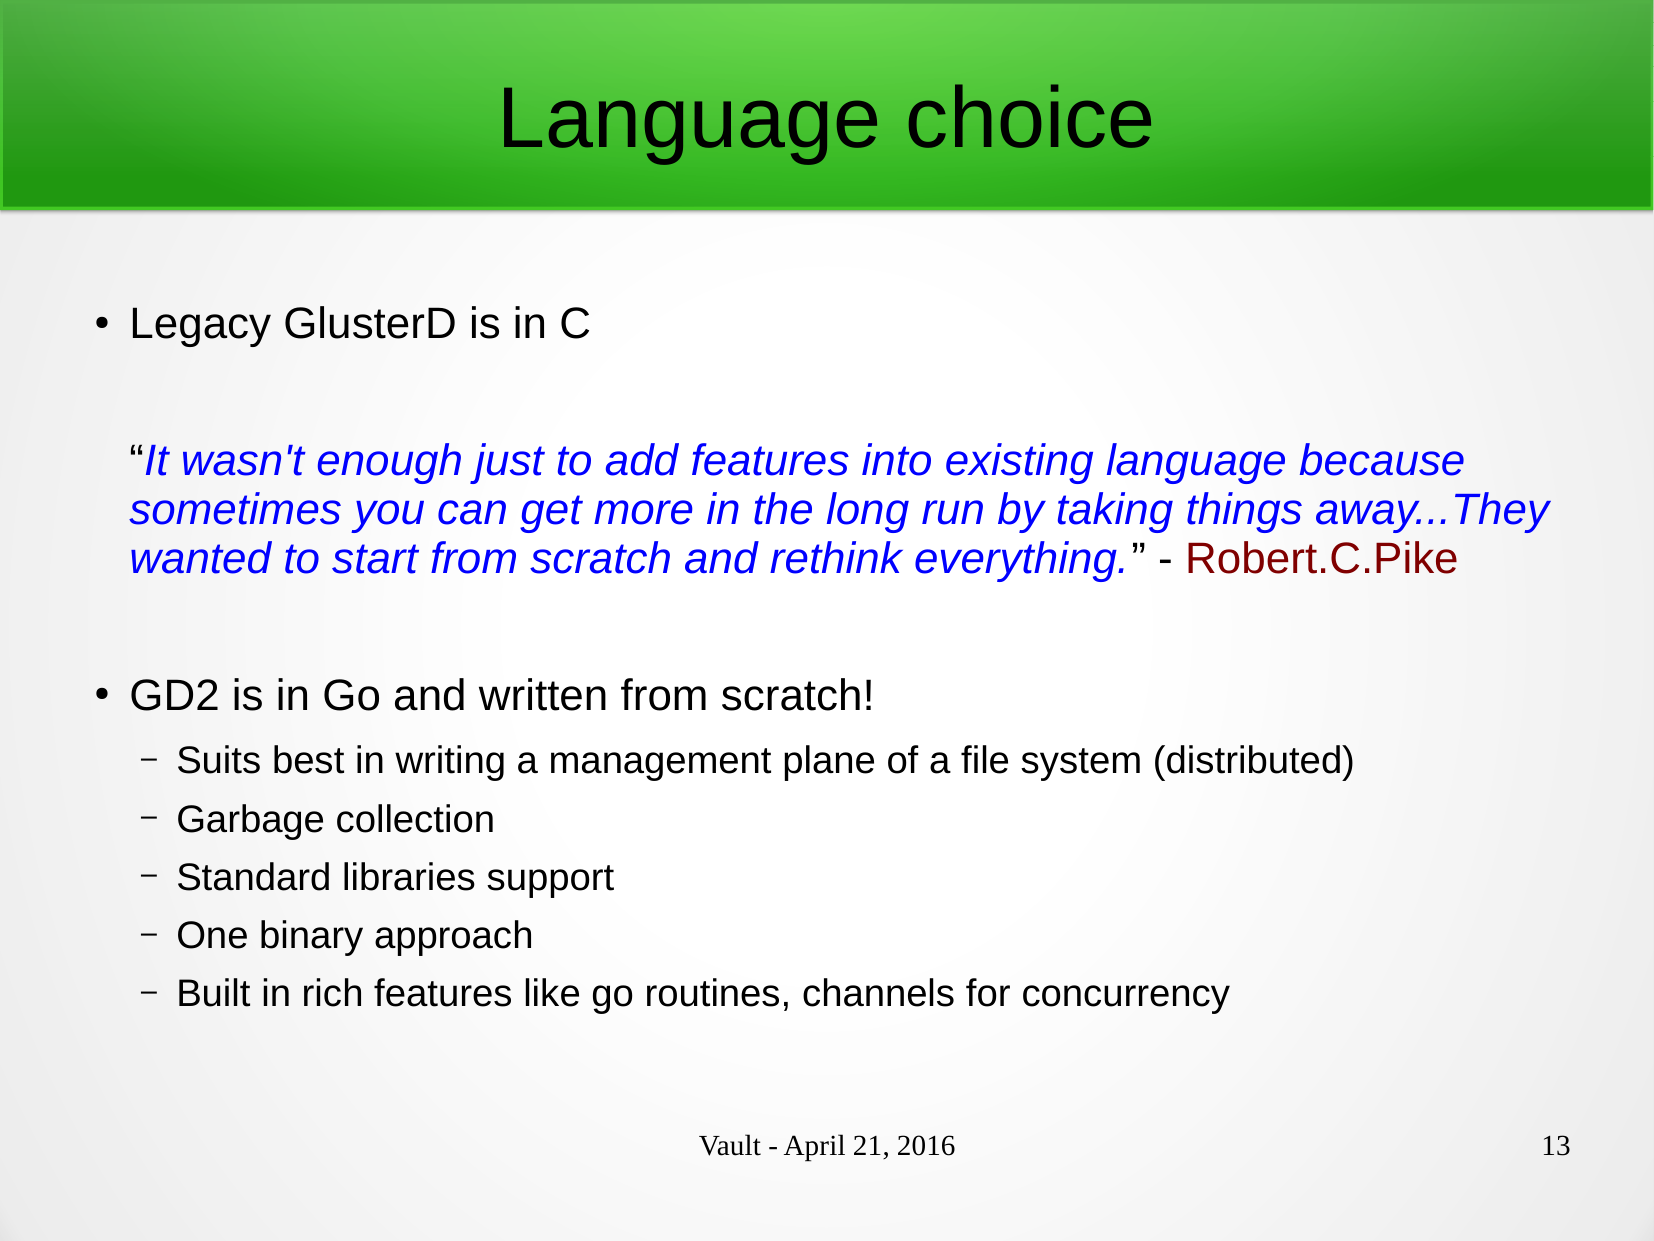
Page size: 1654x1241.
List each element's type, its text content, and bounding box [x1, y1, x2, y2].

title Language choice [82, 47, 1571, 189]
list Legacy GlusterD is in C “It wasn't enough just to add features into existing language because sometimes you can get more in the long run by taking things away...They wanted to start from scratch and rethink everything.” - Robert.C.Pike GD2 is in Go and written from scratch! Suits best in writing a management plane of a file system (distributed) Garbage collection Standard libraries support One binary approach Built in rich features like go routines, channels for concurrency [82, 299, 1571, 1019]
